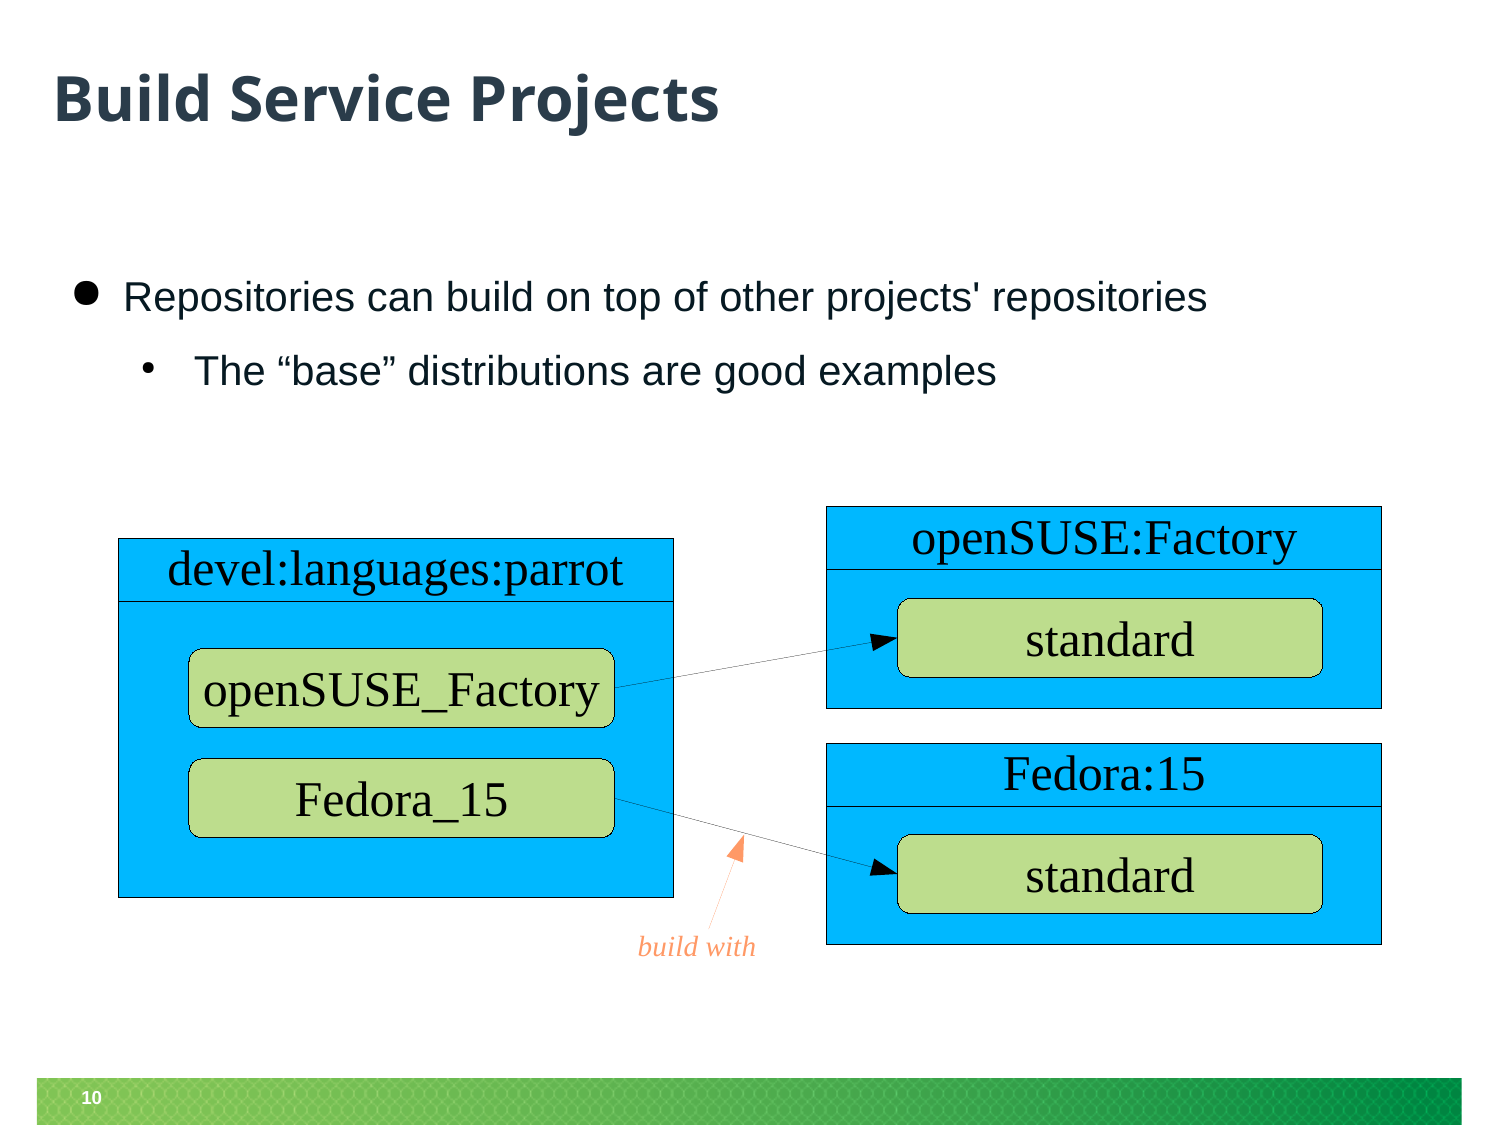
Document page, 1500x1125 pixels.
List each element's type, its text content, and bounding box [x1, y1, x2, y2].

text_box standard [897, 598, 1323, 678]
title Build Service Projects [37, 51, 1388, 209]
list Repositories can build on top of other projects' repositories The “base” distributions are good examples [37, 262, 1388, 1005]
text_box standard [897, 834, 1323, 914]
picture [36, 1078, 1462, 1125]
text_box devel:languages:parrot [118, 538, 674, 601]
text_box build with [637, 929, 757, 993]
text_box Fedora:15 [826, 807, 1382, 945]
text_box openSUSE:Factory [826, 506, 1382, 569]
text_box Fedora_15 [188, 758, 615, 838]
text_box openSUSE:Factory [826, 570, 1382, 709]
text_box devel:languages:parrot [118, 602, 674, 898]
text_box openSUSE_Factory [188, 648, 615, 728]
text_box Fedora:15 [826, 743, 1382, 806]
